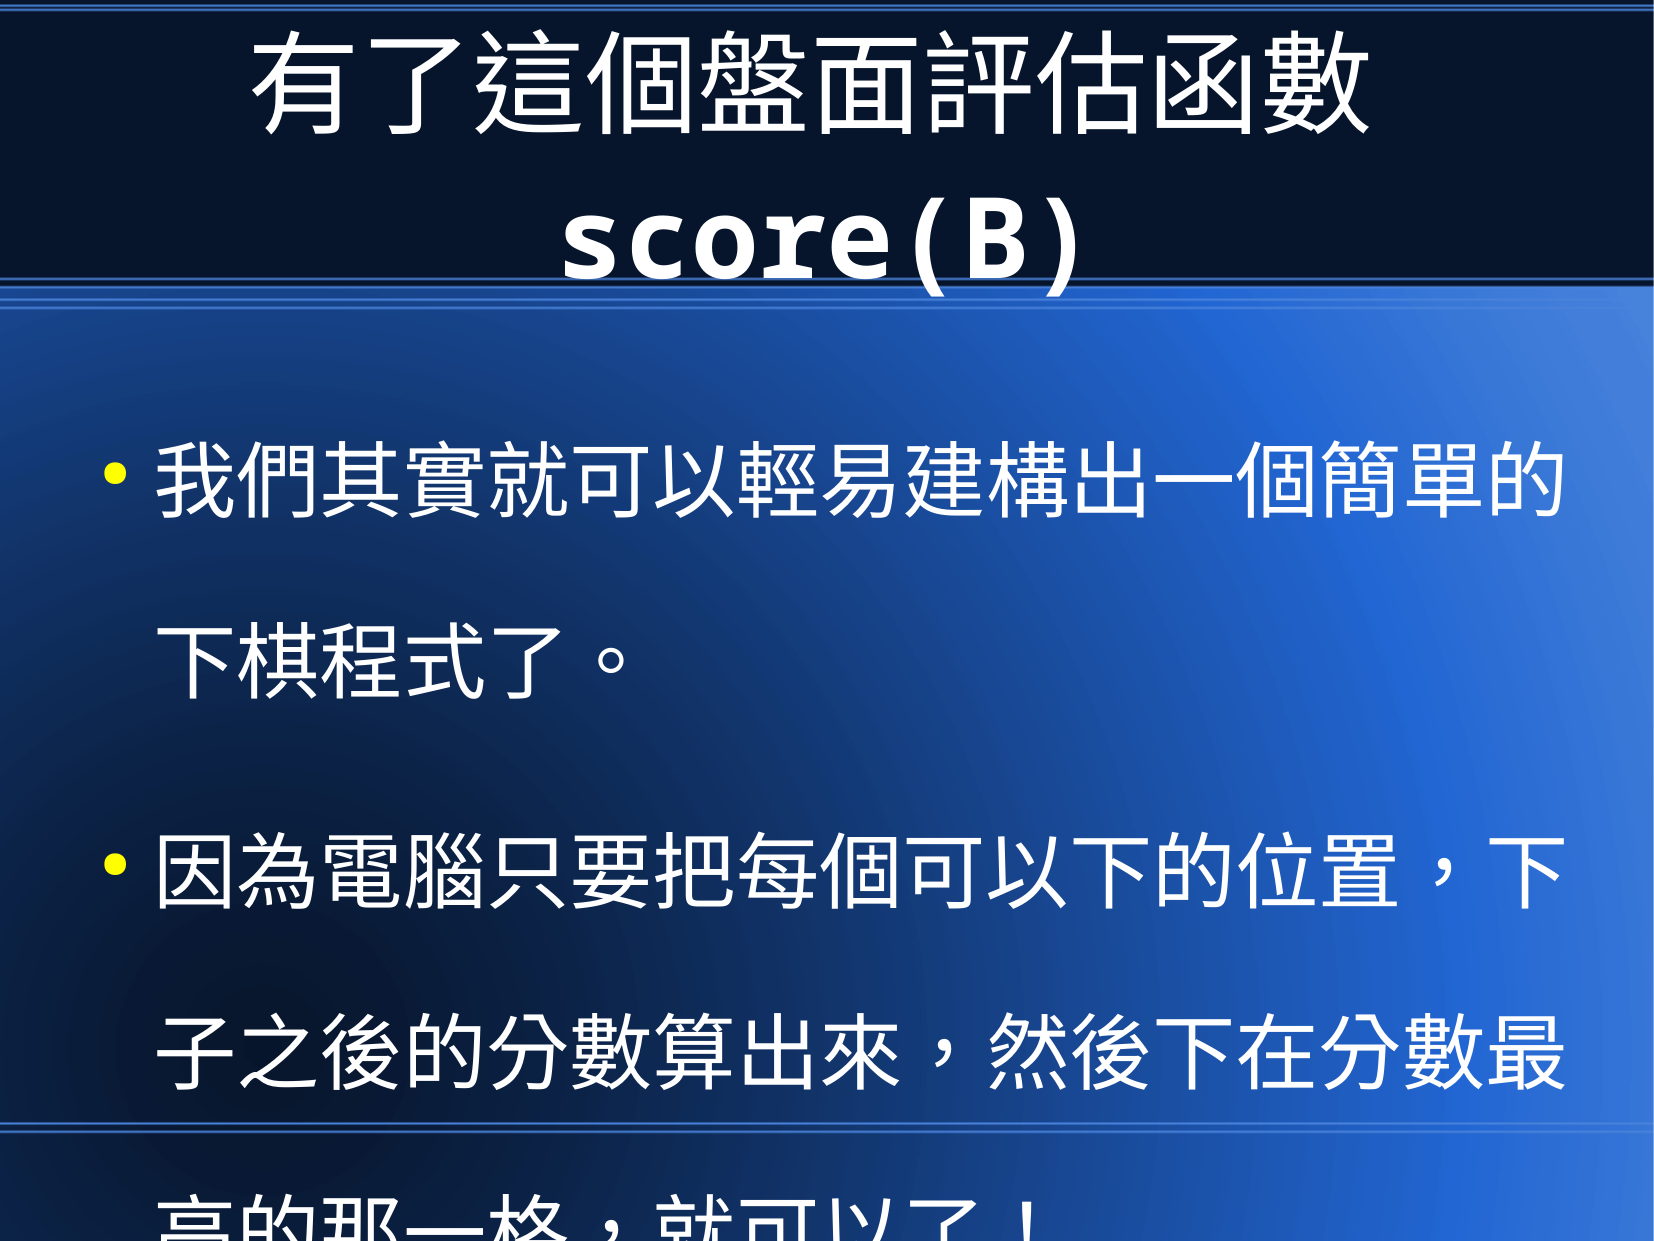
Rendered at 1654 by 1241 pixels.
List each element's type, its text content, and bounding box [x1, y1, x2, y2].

picture [0, 0, 1654, 1241]
title 有了這個盤面評估函數score(B) [82, 17, 1571, 289]
list 我們其實就可以輕易建構出一個簡單的下棋程式了。 因為電腦只要把每個可以下的位置，下子之後的分數算出來，然後下在分數最高的那一格，就可以了！ [82, 355, 1571, 1241]
